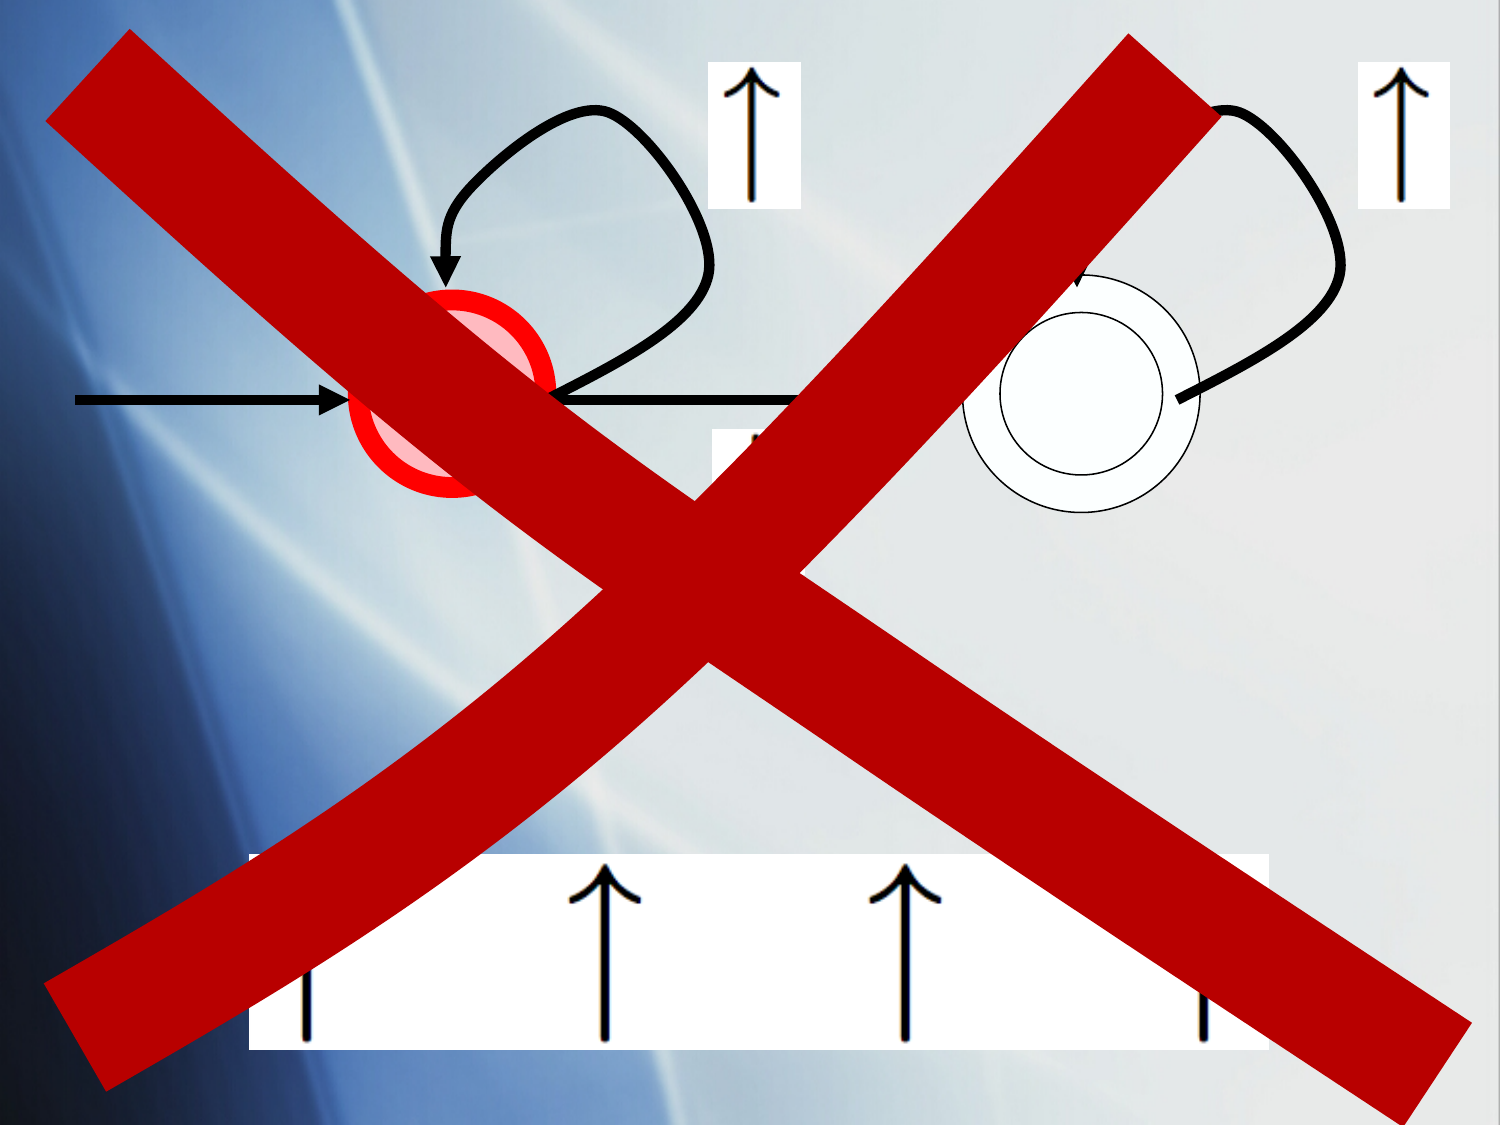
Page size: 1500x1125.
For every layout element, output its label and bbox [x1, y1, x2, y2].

text_box [962, 275, 1201, 513]
picture [565, 405, 787, 500]
picture [1084, 116, 1335, 381]
text_box [358, 401, 464, 488]
picture [0, 0, 1500, 1125]
text_box [437, 299, 546, 390]
